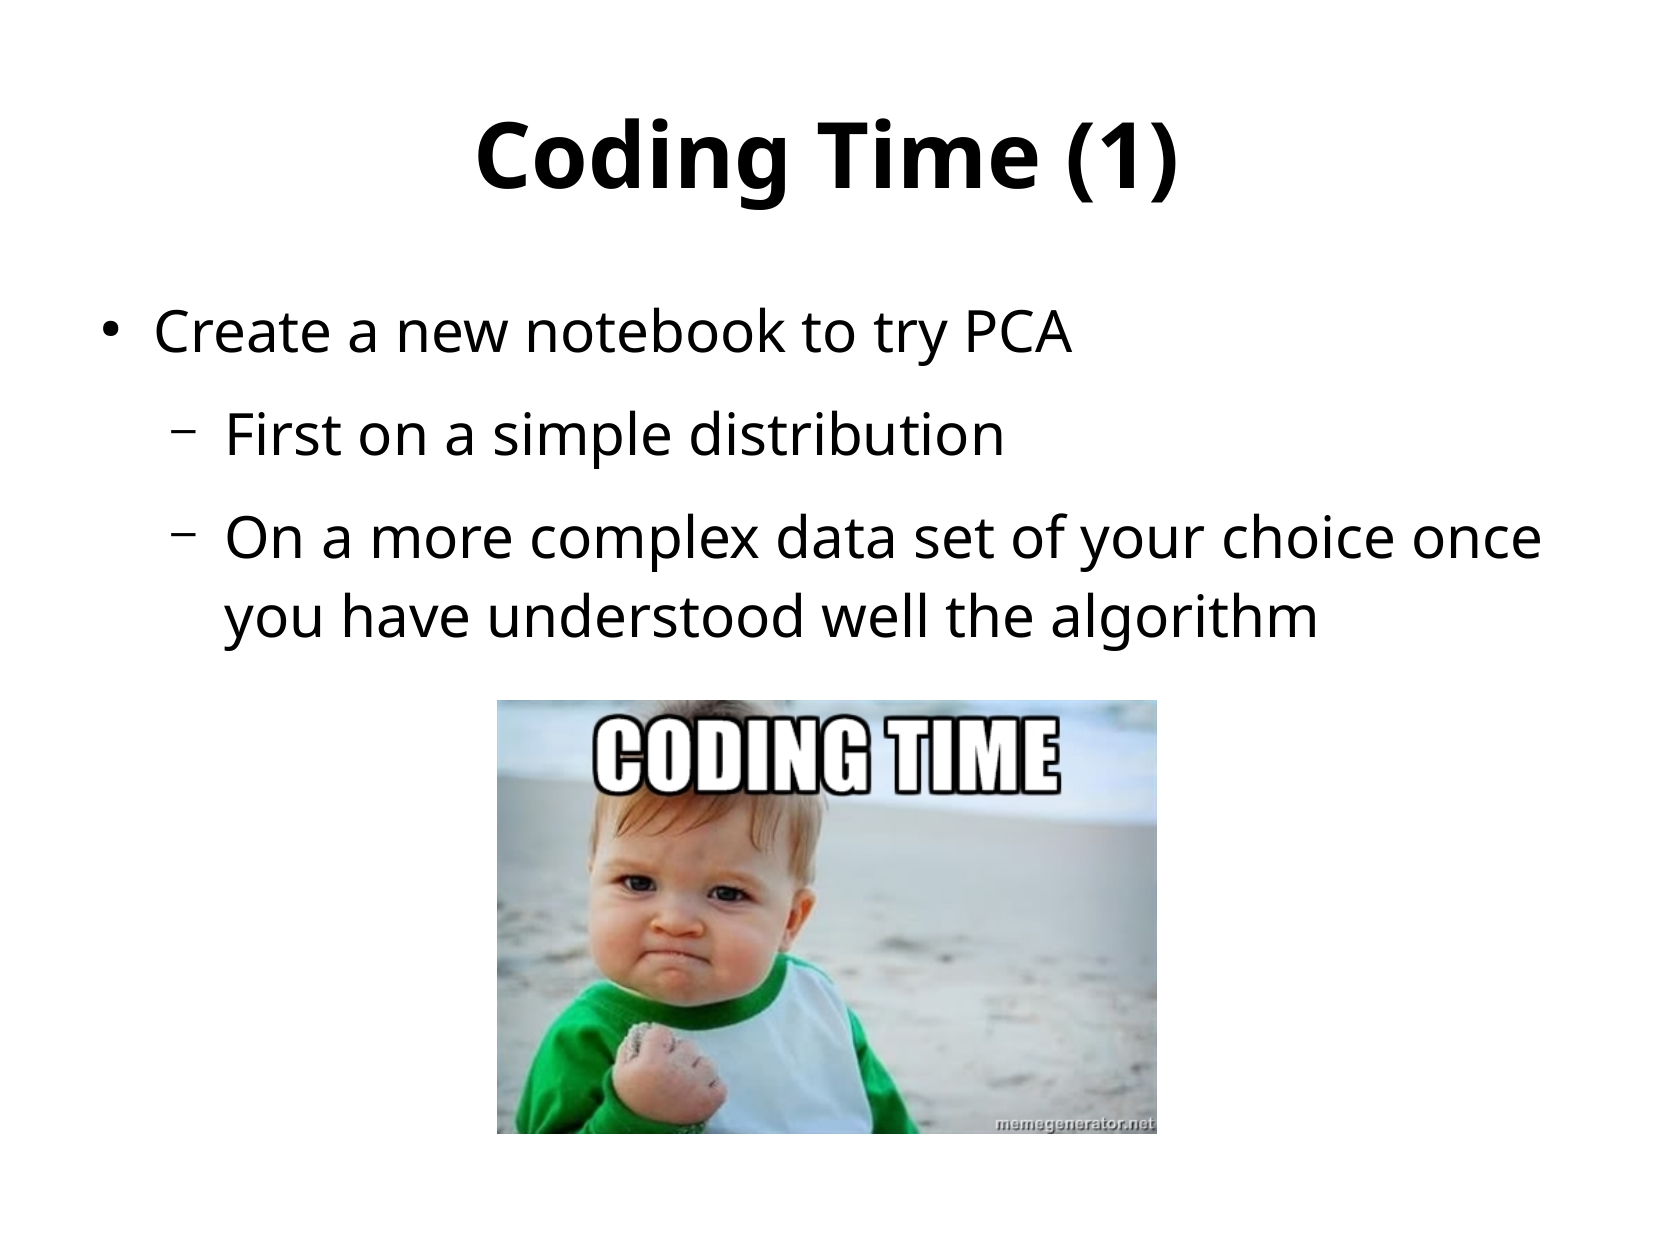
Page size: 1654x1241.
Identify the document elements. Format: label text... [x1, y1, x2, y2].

picture [497, 700, 1157, 1134]
list Create a new notebook to try PCA First on a simple distribution On a more complex data set of your choice once you have understood well the algorithm [82, 290, 1571, 1010]
title Coding Time (1) [82, 49, 1571, 257]
